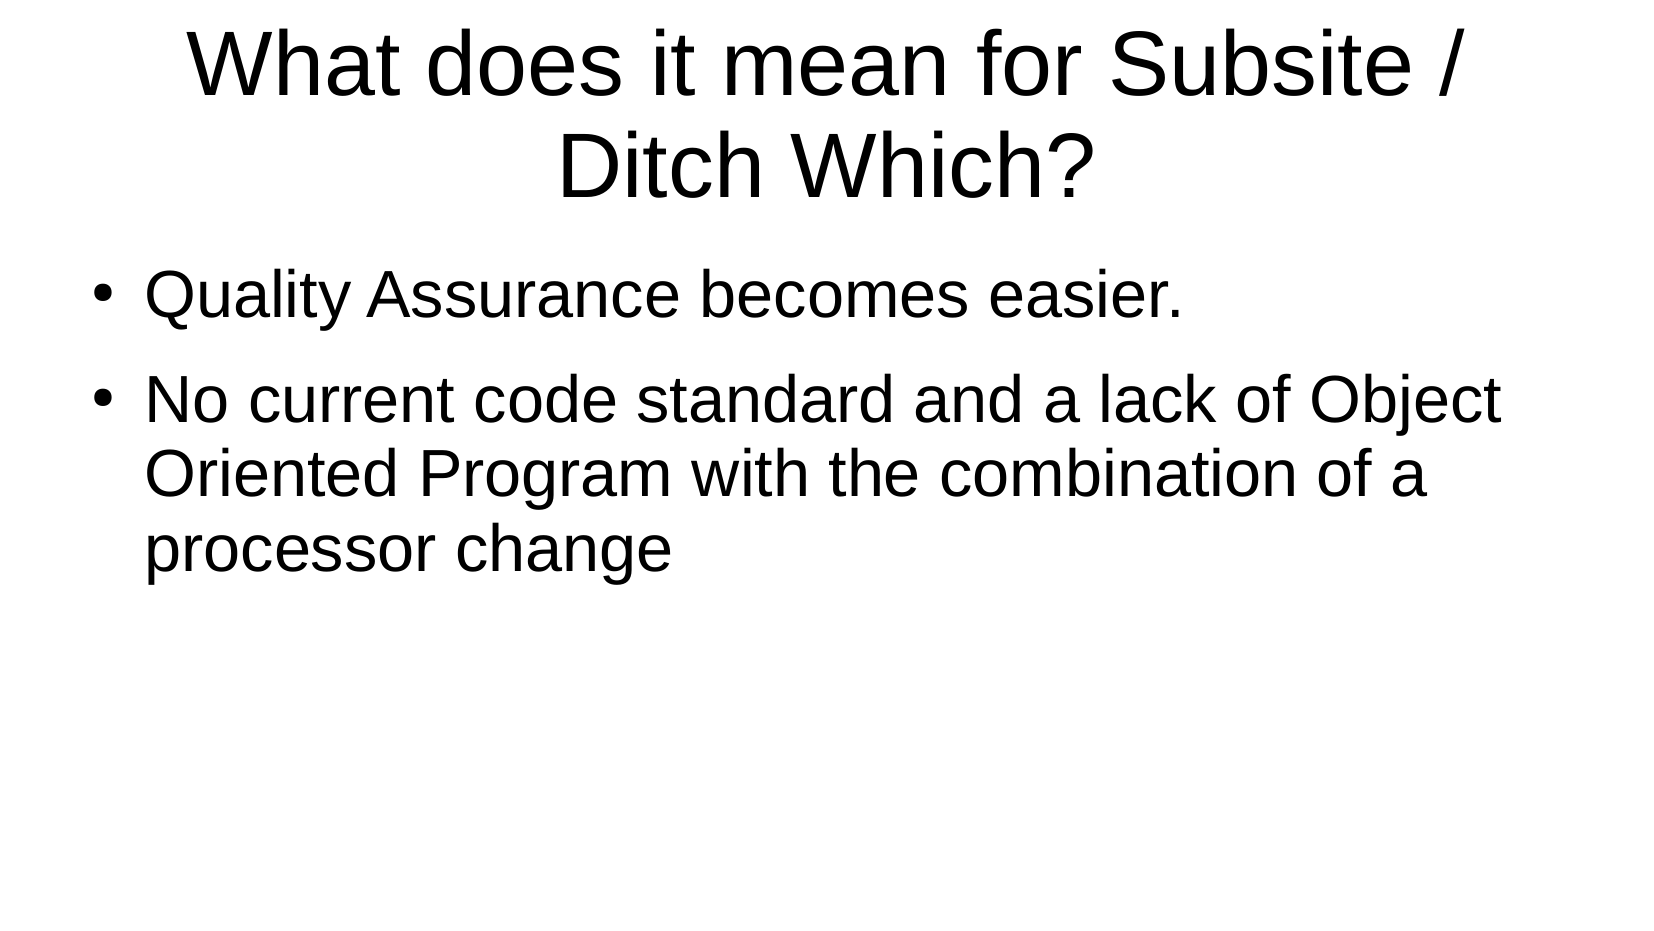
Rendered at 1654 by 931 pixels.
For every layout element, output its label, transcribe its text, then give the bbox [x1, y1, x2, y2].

title What does it mean for Subsite / Ditch Which? [82, 12, 1571, 218]
list Quality Assurance becomes easier. No current code standard and a lack of Object Oriented Program with the combination of a processor change [73, 257, 1562, 797]
